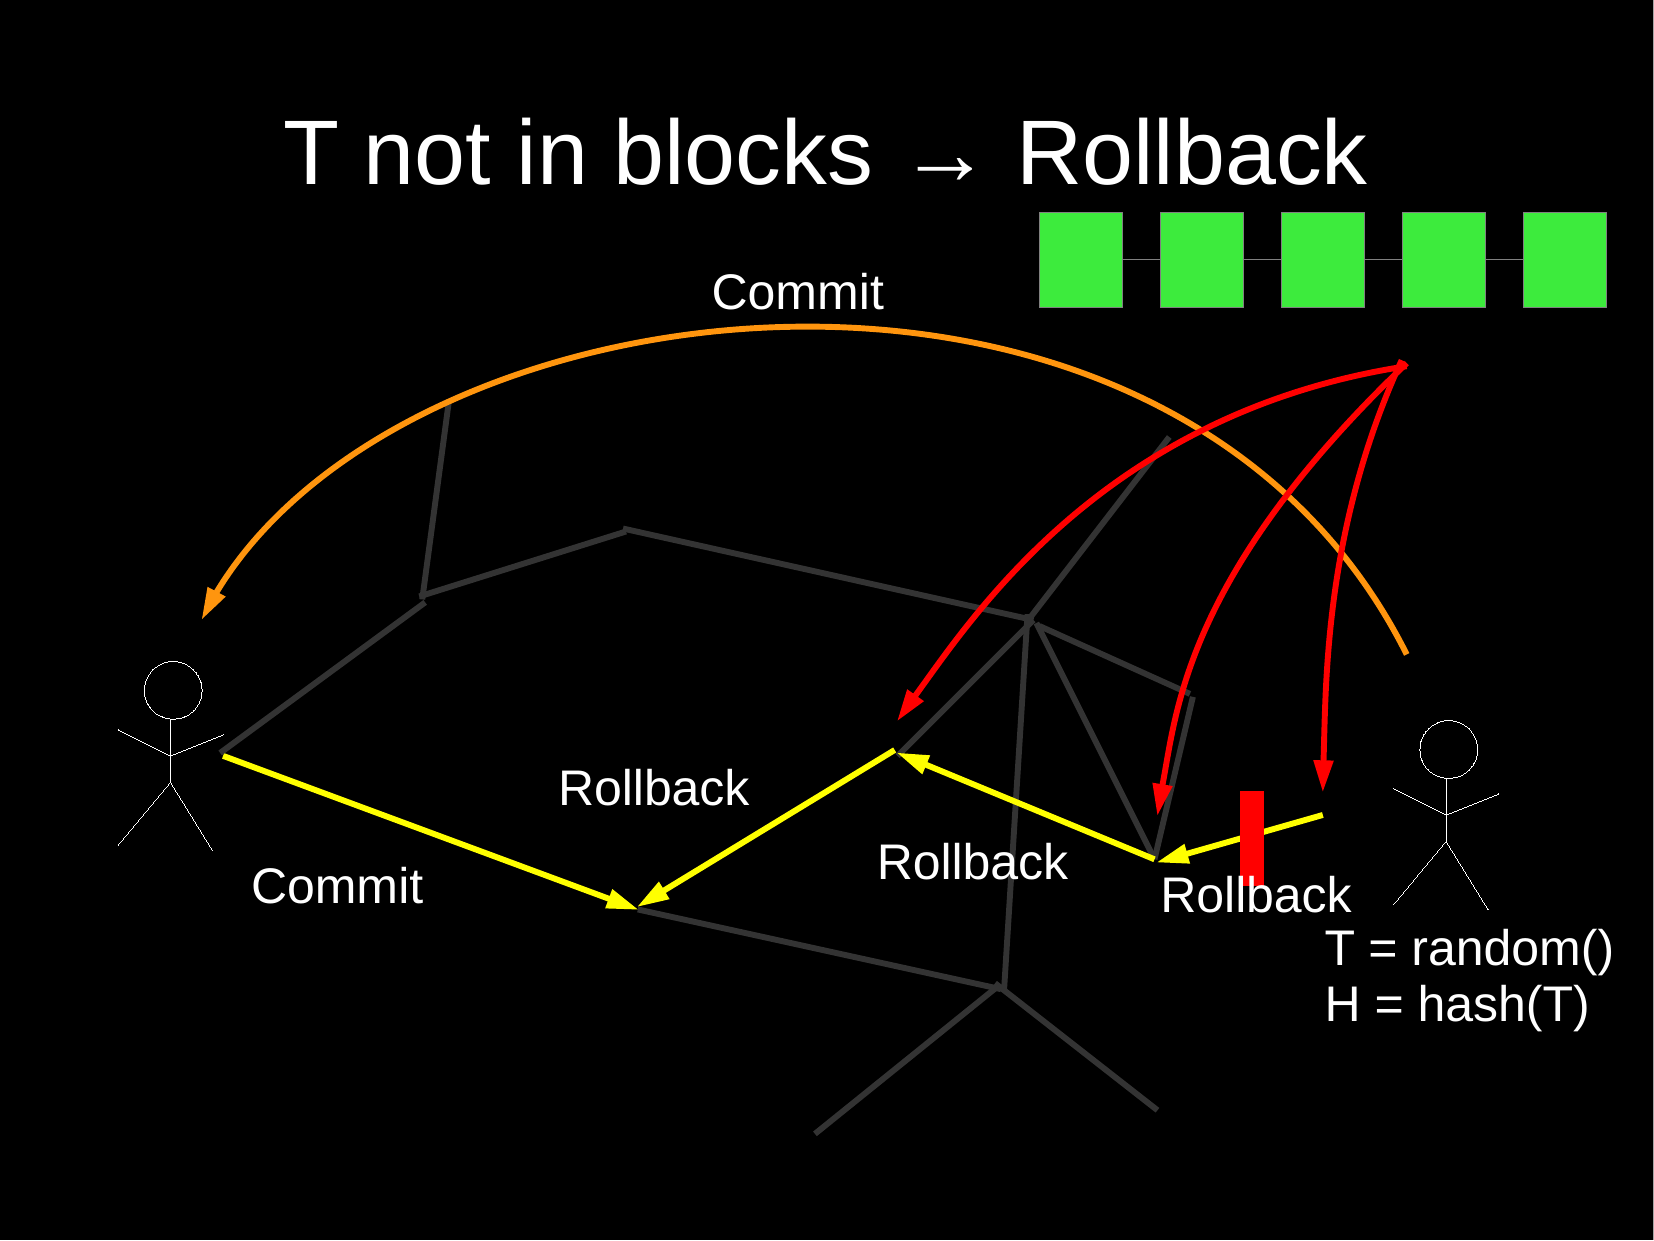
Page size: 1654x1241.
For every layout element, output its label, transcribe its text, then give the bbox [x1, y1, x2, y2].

text_box Rollback [862, 826, 1123, 898]
title T not in blocks → Rollback [82, 49, 1571, 257]
text_box [1039, 212, 1123, 308]
text_box [1523, 212, 1607, 308]
text_box T = random() H = hash(T) [1309, 913, 1630, 1040]
text_box Commit [236, 850, 508, 922]
text_box [1281, 212, 1365, 308]
text_box Rollback [1145, 859, 1418, 930]
text_box [1160, 212, 1244, 308]
text_box [1402, 212, 1486, 308]
text_box Commit [696, 256, 969, 328]
text_box Rollback [543, 752, 780, 824]
